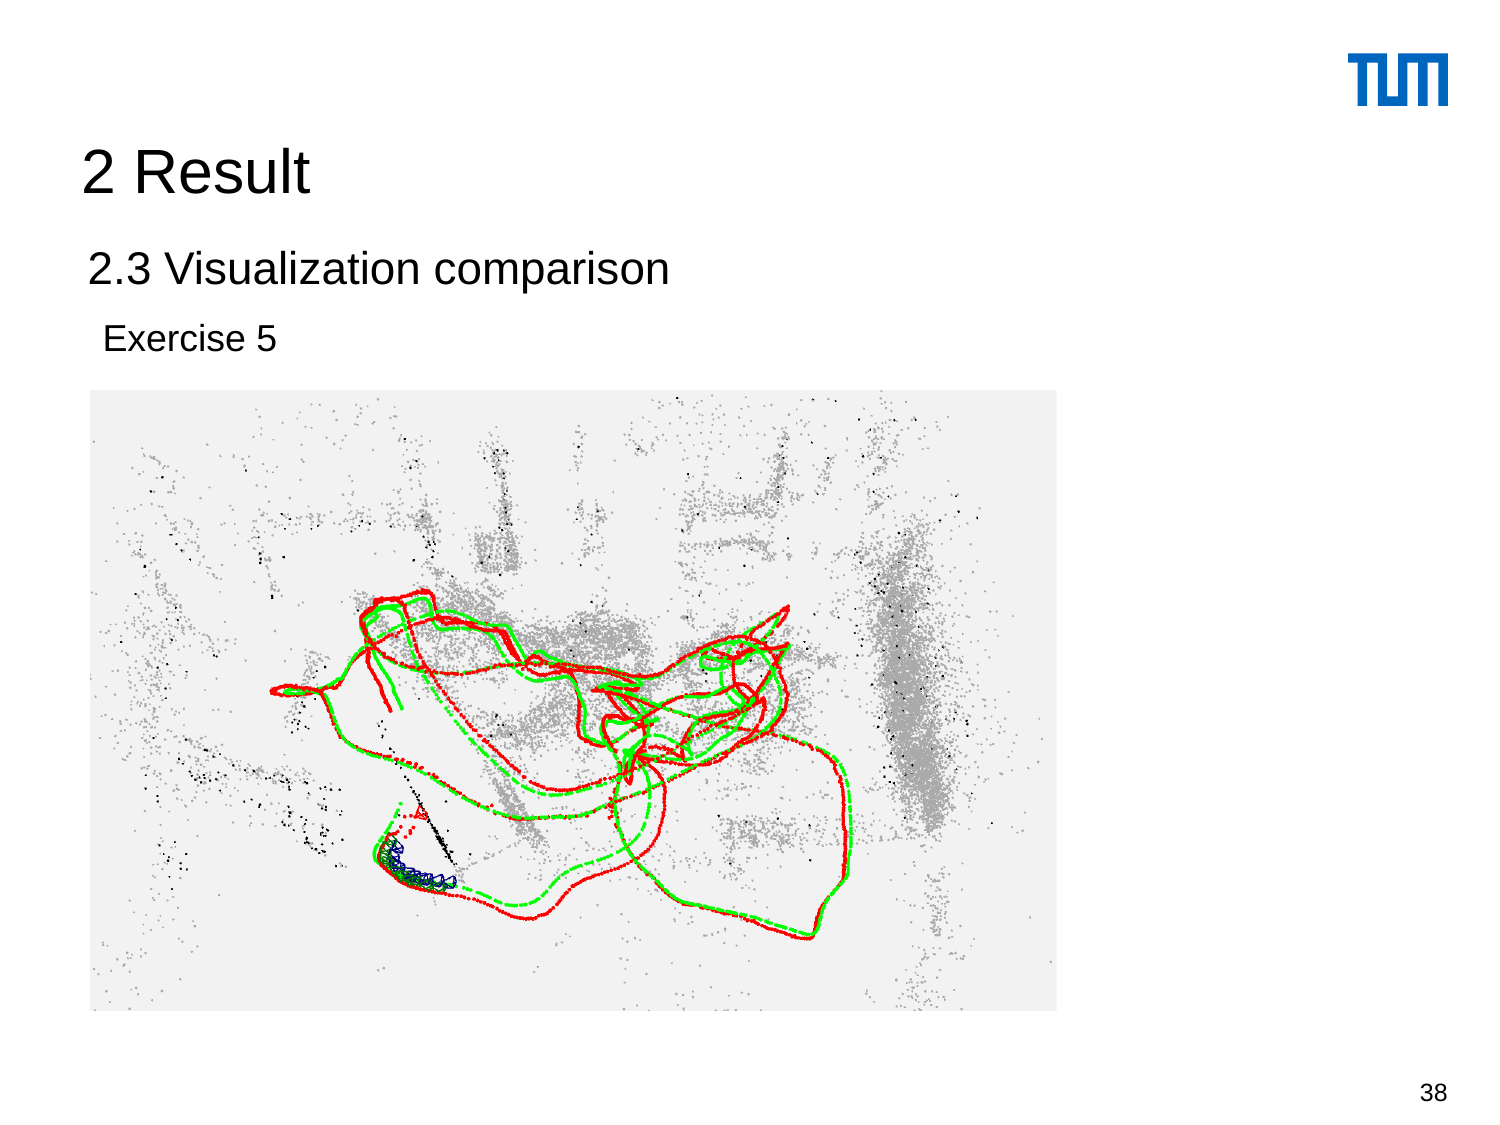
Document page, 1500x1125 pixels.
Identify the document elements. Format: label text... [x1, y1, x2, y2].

picture [90, 389, 1057, 1011]
slide_number <number> [1111, 1061, 1448, 1122]
title 2 Result [81, 139, 1110, 207]
text_box Exercise 5 [87, 309, 870, 370]
list 2.3 Visualization comparison [87, 231, 1416, 963]
